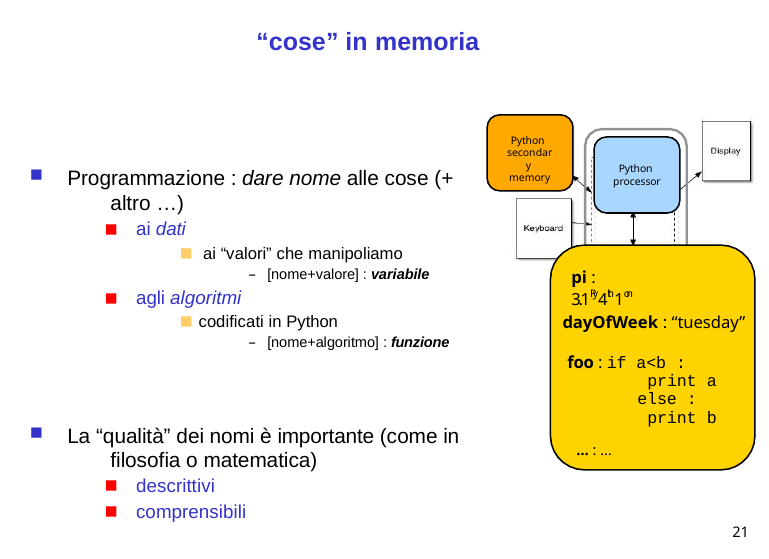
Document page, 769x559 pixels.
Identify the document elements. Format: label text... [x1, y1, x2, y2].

text_box Python processor [610, 160, 663, 190]
text_box [511, 116, 755, 303]
text_box [552, 246, 754, 457]
title “cose” in memoria [254, 23, 481, 58]
text_box Programmazione : dare nome alle cose (+ altro …) ai dati ai “valori” che manipoliamo [nome+valore] : variabile agli algoritmi codificati in Python [nome+algoritmo] : funzione [25, 162, 456, 353]
text_box [587, 131, 685, 244]
text_box 21 [730, 520, 750, 543]
text_box pi : 3.1Py4th1on [569, 265, 652, 290]
text_box dayOfWeek : “tuesday” foo : if a<b : print a else : print b … : … [560, 309, 751, 460]
text_box [488, 116, 572, 190]
text_box [563, 460, 742, 469]
text_box Python secondary memory [502, 131, 556, 174]
text_box La “qualità” dei nomi è importante (come in filosofia o matematica) descrittivi comprensibili [25, 420, 464, 525]
